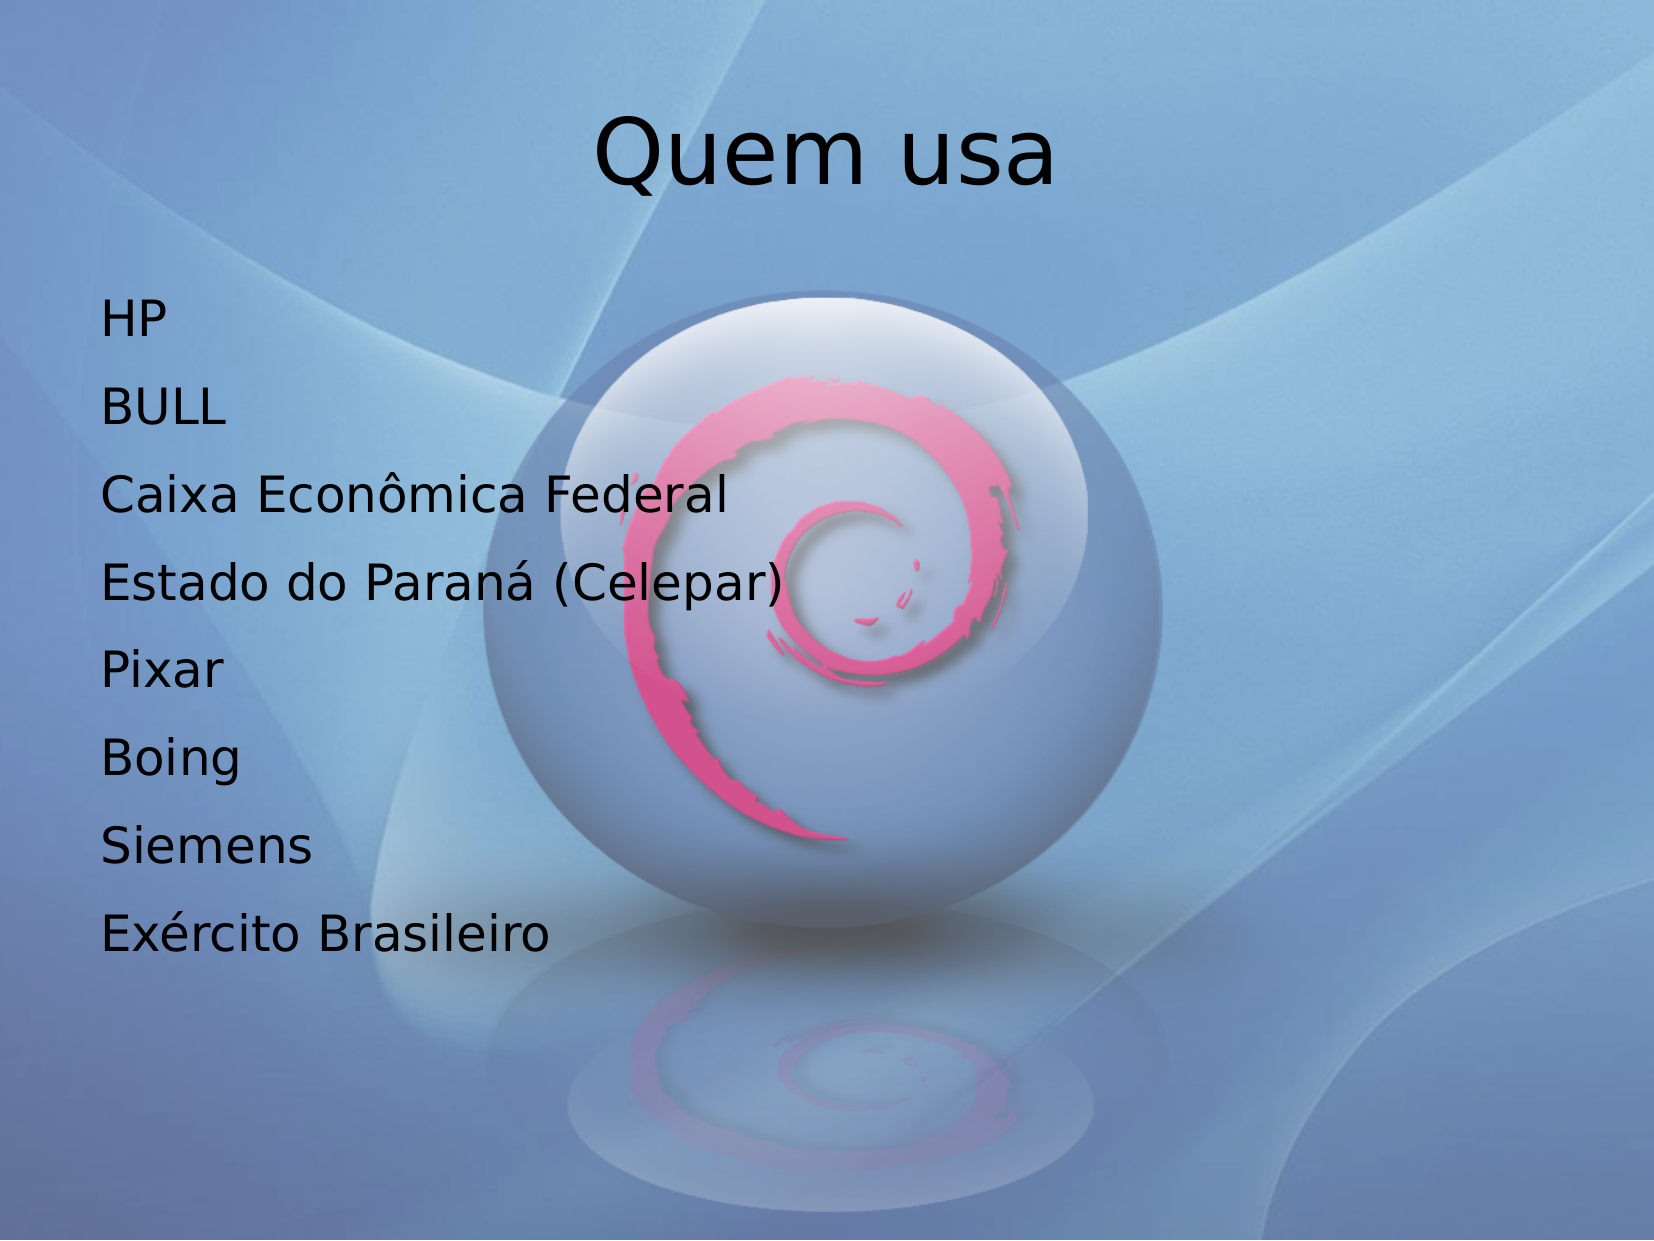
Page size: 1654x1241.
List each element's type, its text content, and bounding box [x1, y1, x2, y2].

picture [0, 0, 1654, 1240]
title Quem usa [82, 56, 1571, 250]
list HP BULL Caixa Econômica Federal Estado do Paraná (Celepar) Pixar Boing Siemens Exército Brasileiro [82, 290, 1571, 1094]
